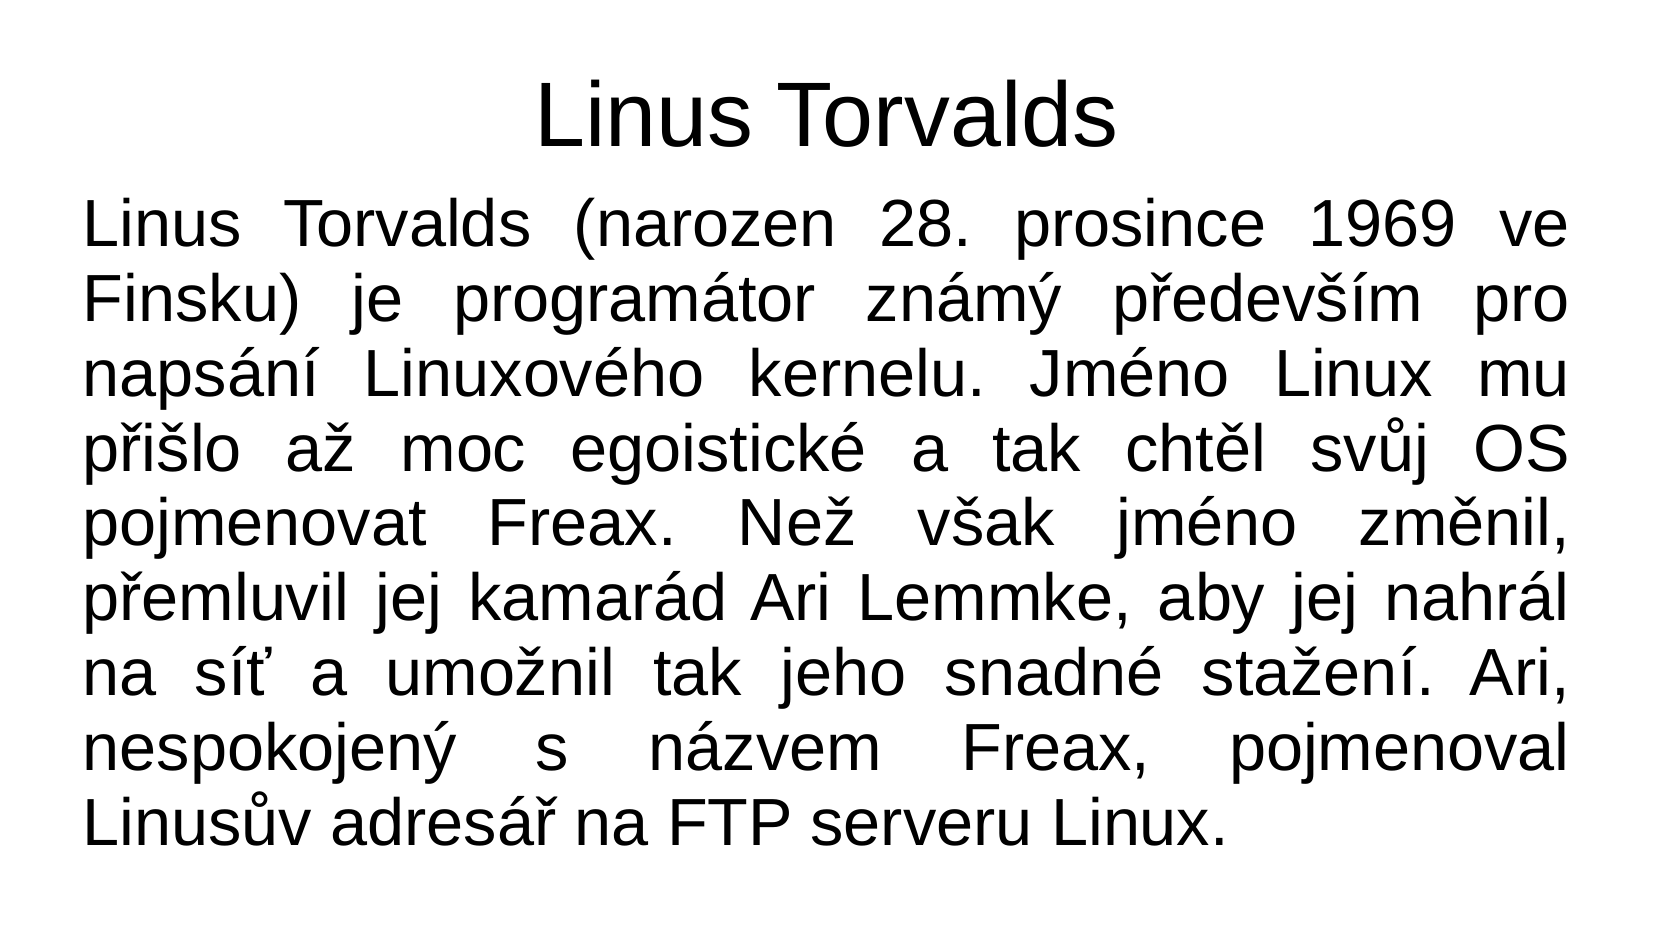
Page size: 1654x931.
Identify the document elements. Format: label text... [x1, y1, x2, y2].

title Linus Torvalds [82, 37, 1571, 186]
subtitle Linus Torvalds (narozen 28. prosince 1969 ve Finsku) je programátor známý především pro napsání Linuxového kernelu. Jméno Linux mu přišlo až moc egoistické a tak chtěl svůj OS pojmenovat Freax. Než však jméno změnil, přemluvil jej kamarád Ari Lemmke, aby jej nahrál na síť a umožnil tak jeho snadné stažení. Ari, nespokojený s názvem Freax, pojmenoval Linusův adresář na FTP serveru Linux. [82, 186, 1571, 860]
